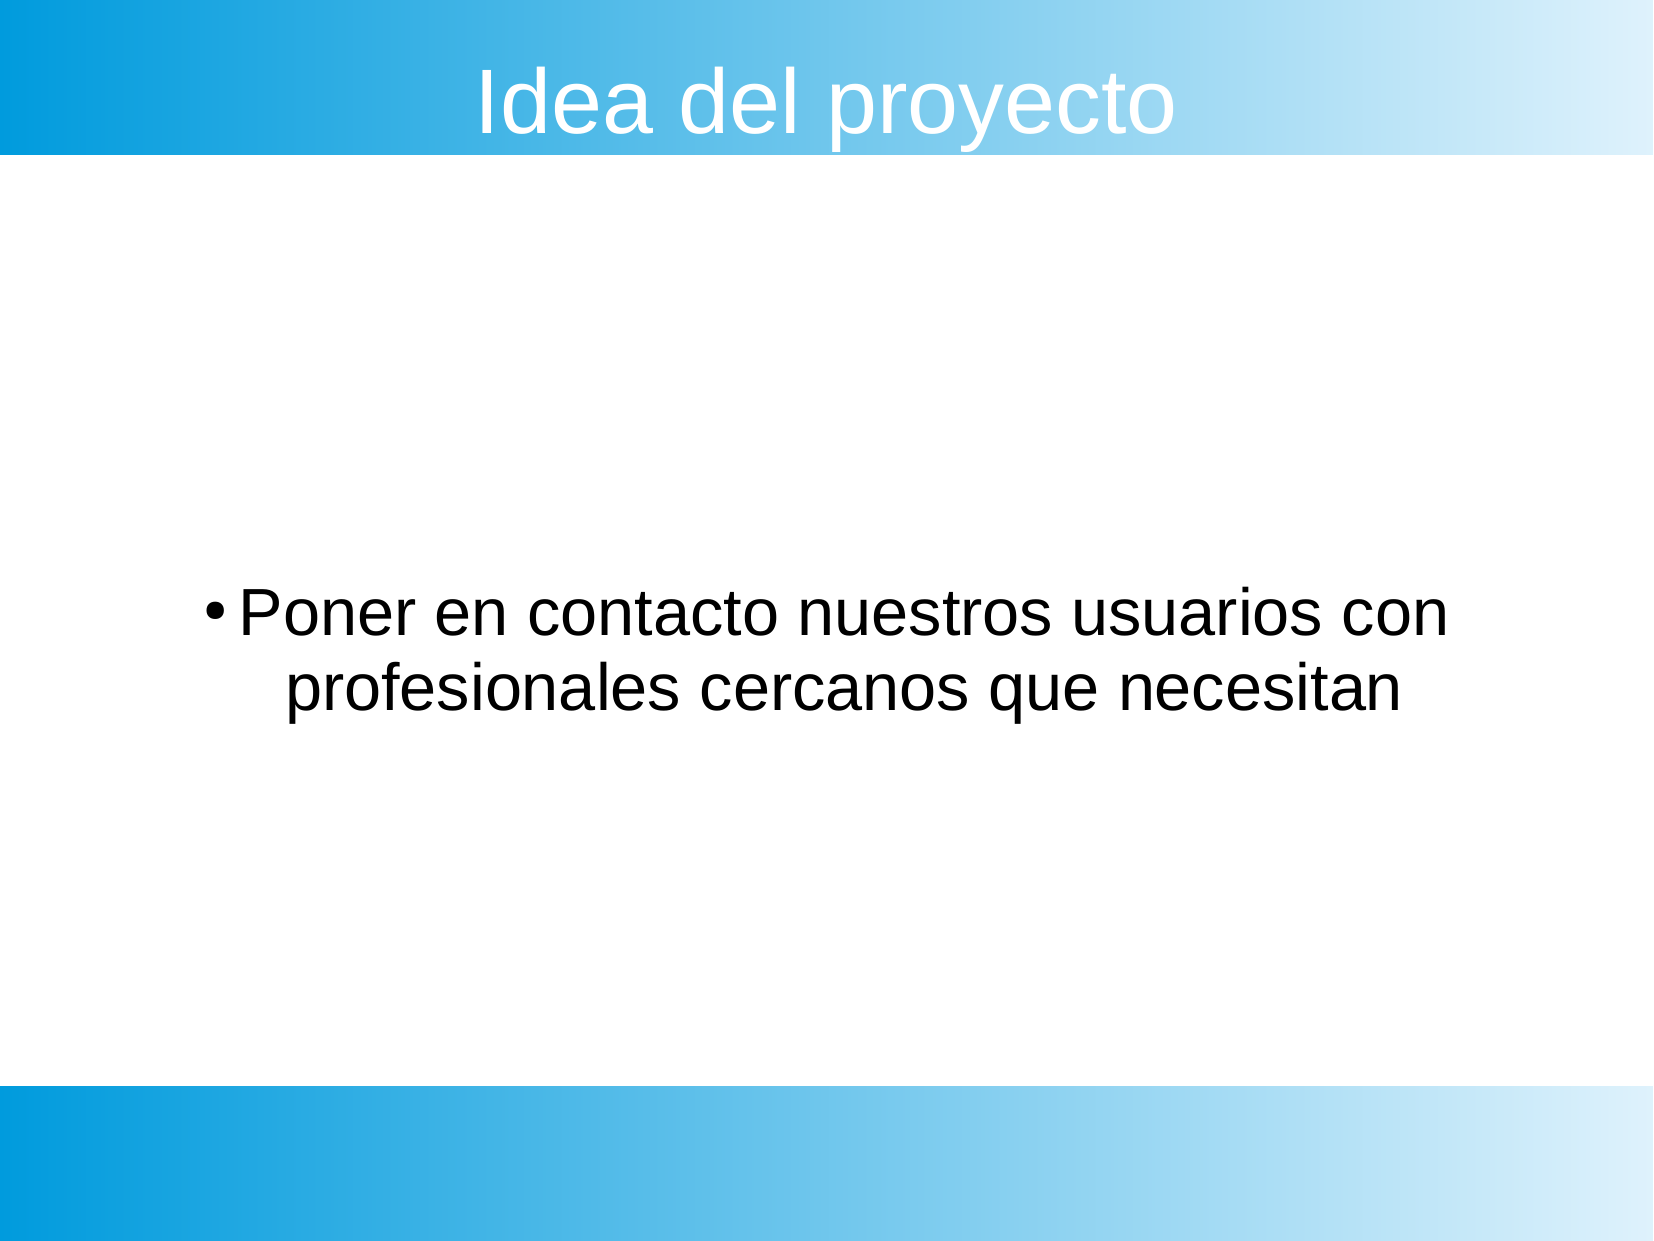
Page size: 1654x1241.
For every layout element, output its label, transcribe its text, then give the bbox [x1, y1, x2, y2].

title Idea del proyecto [82, 49, 1571, 155]
subtitle Poner en contacto nuestros usuarios con profesionales cercanos que necesitan [82, 290, 1571, 1010]
